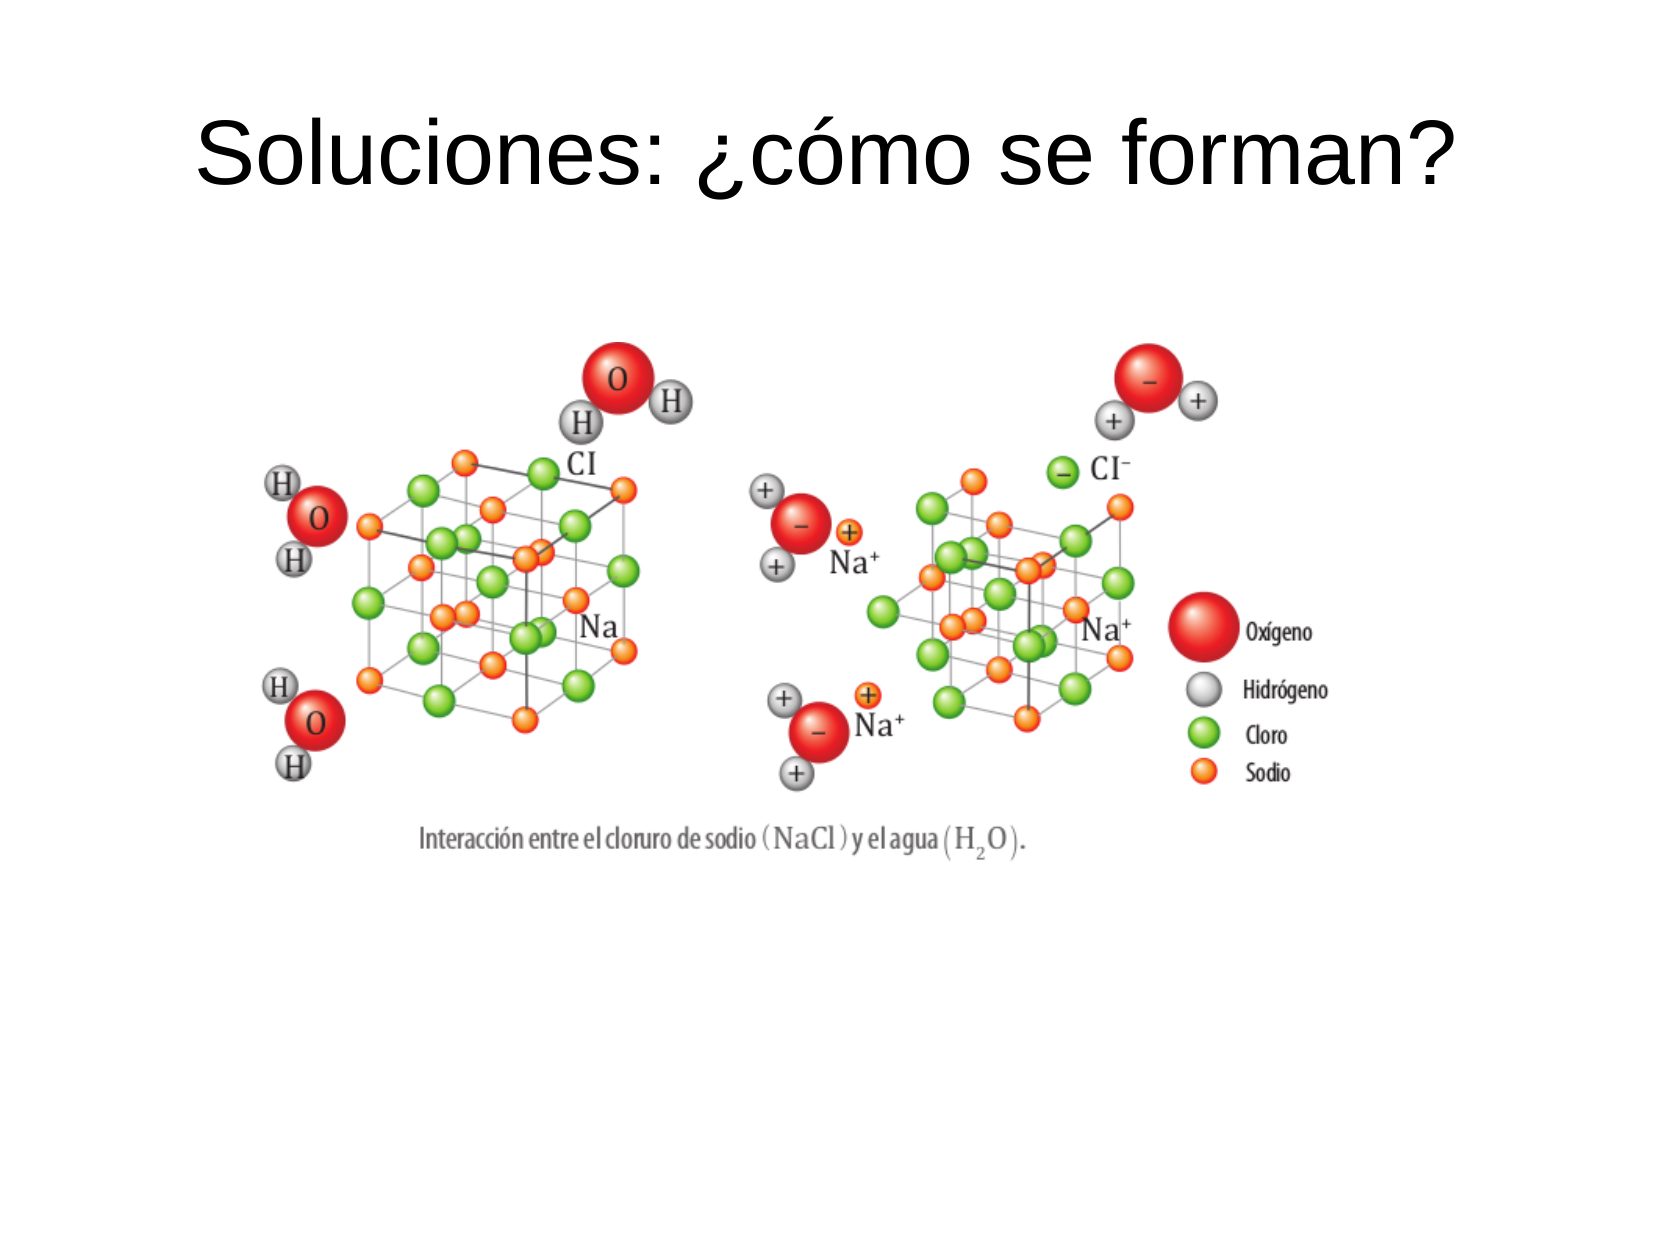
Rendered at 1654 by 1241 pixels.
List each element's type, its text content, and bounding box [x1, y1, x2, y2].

picture [241, 342, 1415, 899]
title Soluciones: ¿cómo se forman? [82, 49, 1571, 257]
